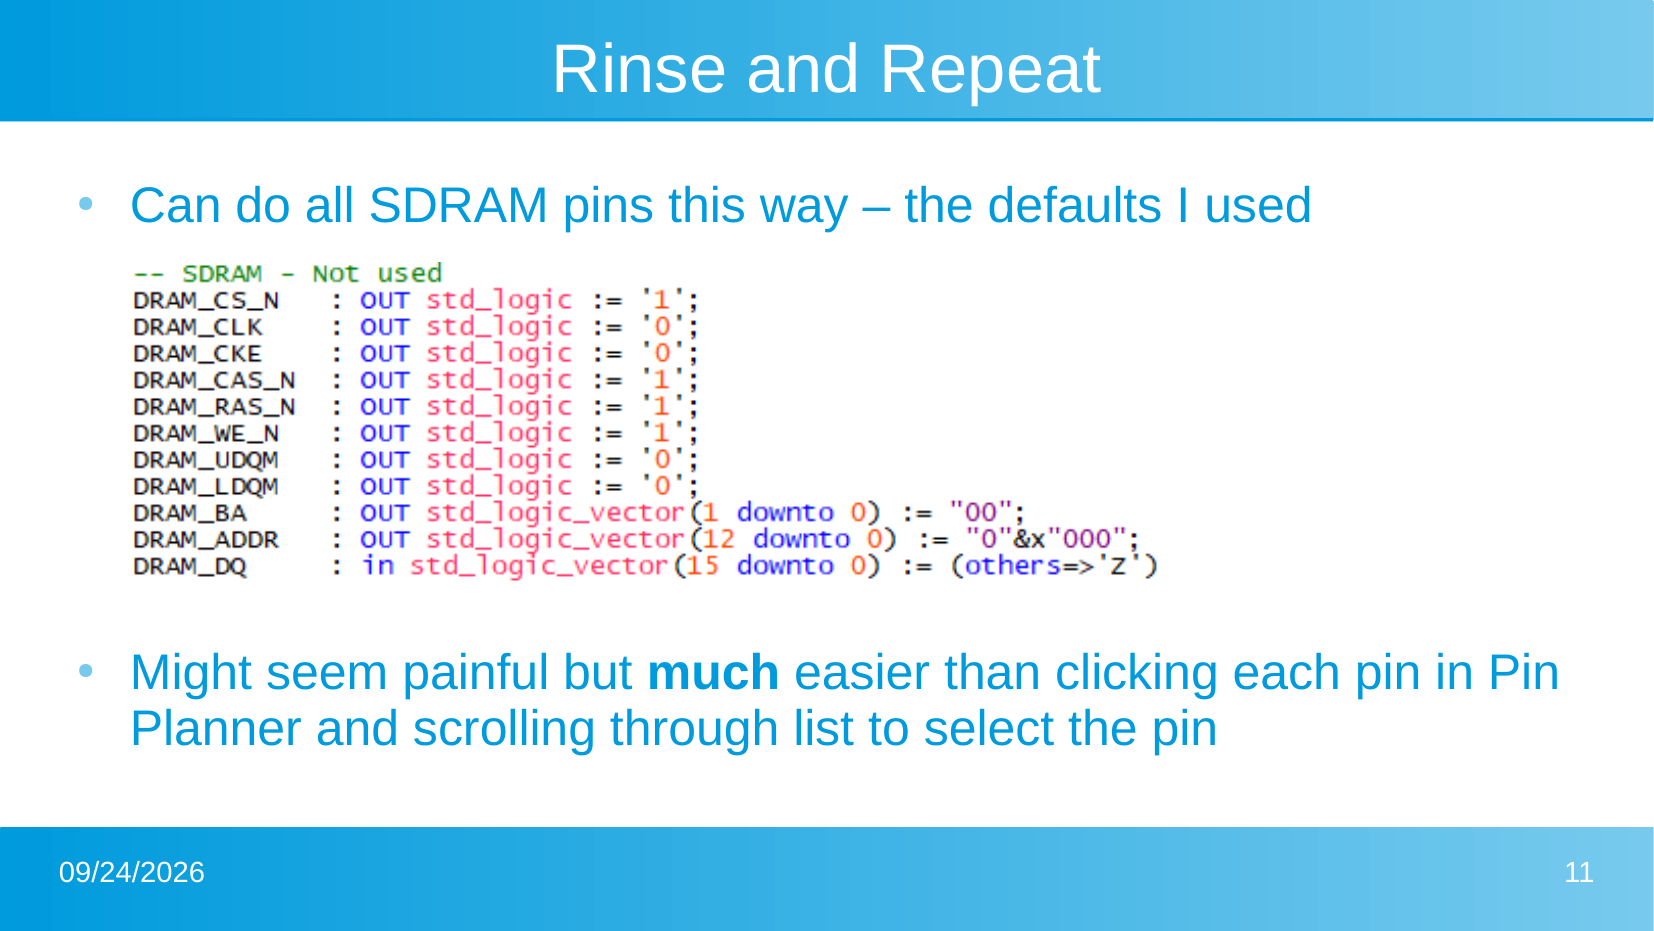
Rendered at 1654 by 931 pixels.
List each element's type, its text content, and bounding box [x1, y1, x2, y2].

list Can do all SDRAM pins this way – the defaults I used Might seem painful but much easier than clicking each pin in Pin Planner and scrolling through list to select the pin [59, 177, 1595, 768]
picture [121, 262, 1163, 585]
title Rinse and Repeat [59, 29, 1595, 108]
